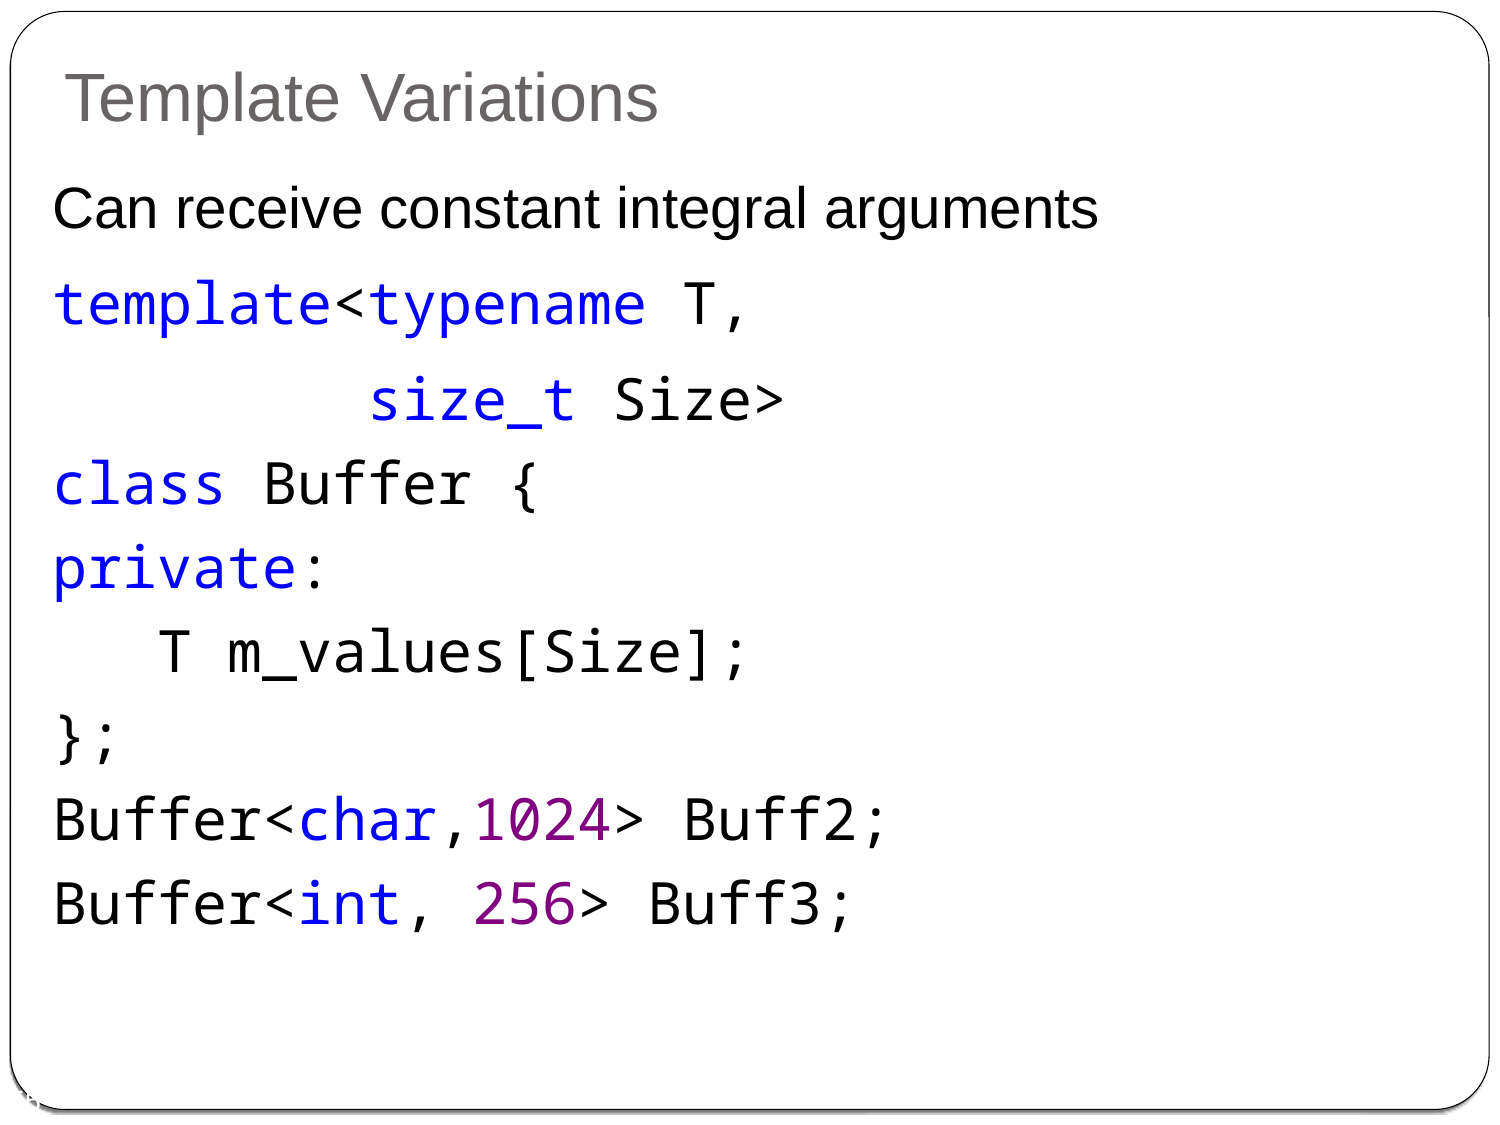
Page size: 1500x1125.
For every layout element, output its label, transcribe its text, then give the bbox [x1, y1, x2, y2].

slide_number <number> [0, 1074, 50, 1125]
title Template Variations [50, 45, 1450, 150]
list Can receive constant integral arguments template<typename T, size_t Size> class Buffer { private: T m_values[Size]; }; Buffer<char,1024> Buff2; Buffer<int, 256> Buff3; [37, 162, 1463, 1088]
